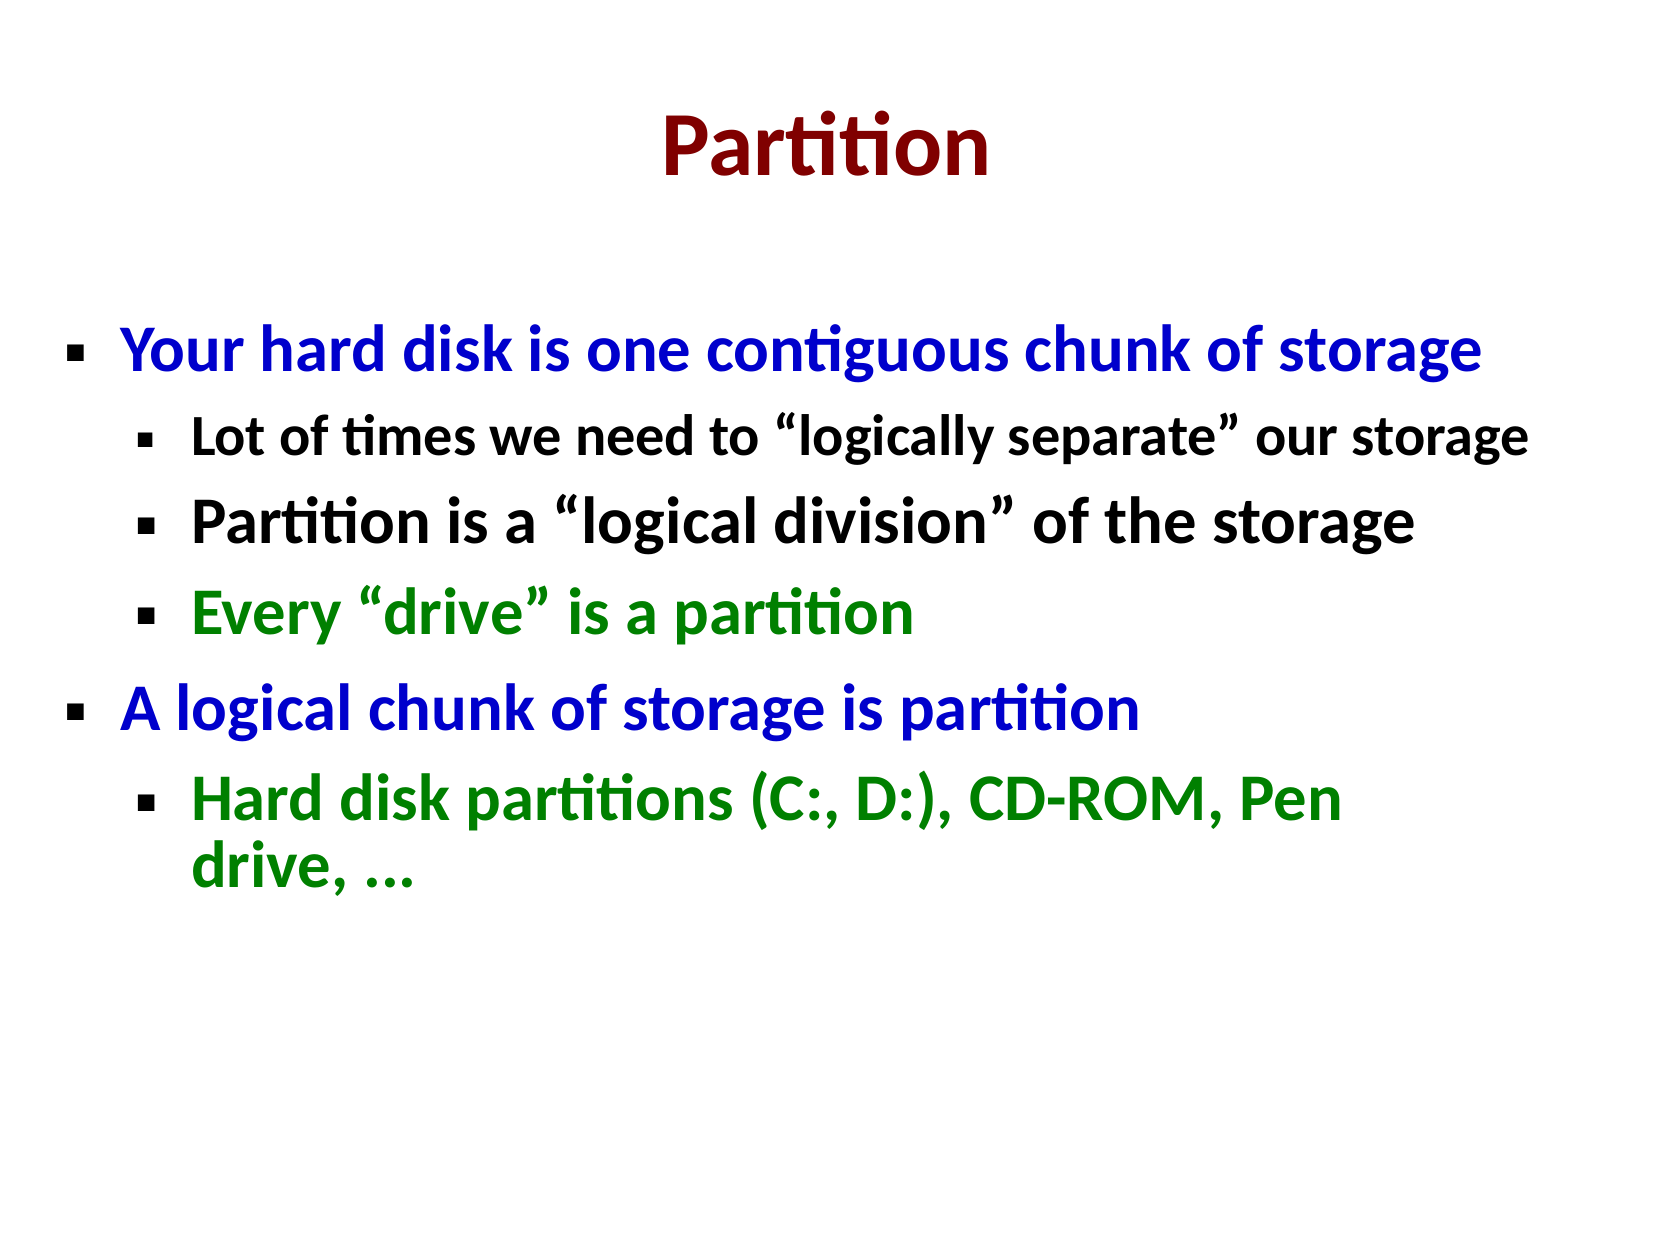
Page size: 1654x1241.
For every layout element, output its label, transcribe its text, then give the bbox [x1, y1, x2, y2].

title Partition [82, 49, 1571, 257]
list Your hard disk is one contiguous chunk of storage Lot of times we need to “logically separate” our storage Partition is a “logical division” of the storage Every “drive” is a partition A logical chunk of storage is partition Hard disk partitions (C:, D:), CD-ROM, Pen drive, ... [49, 321, 1538, 1208]
